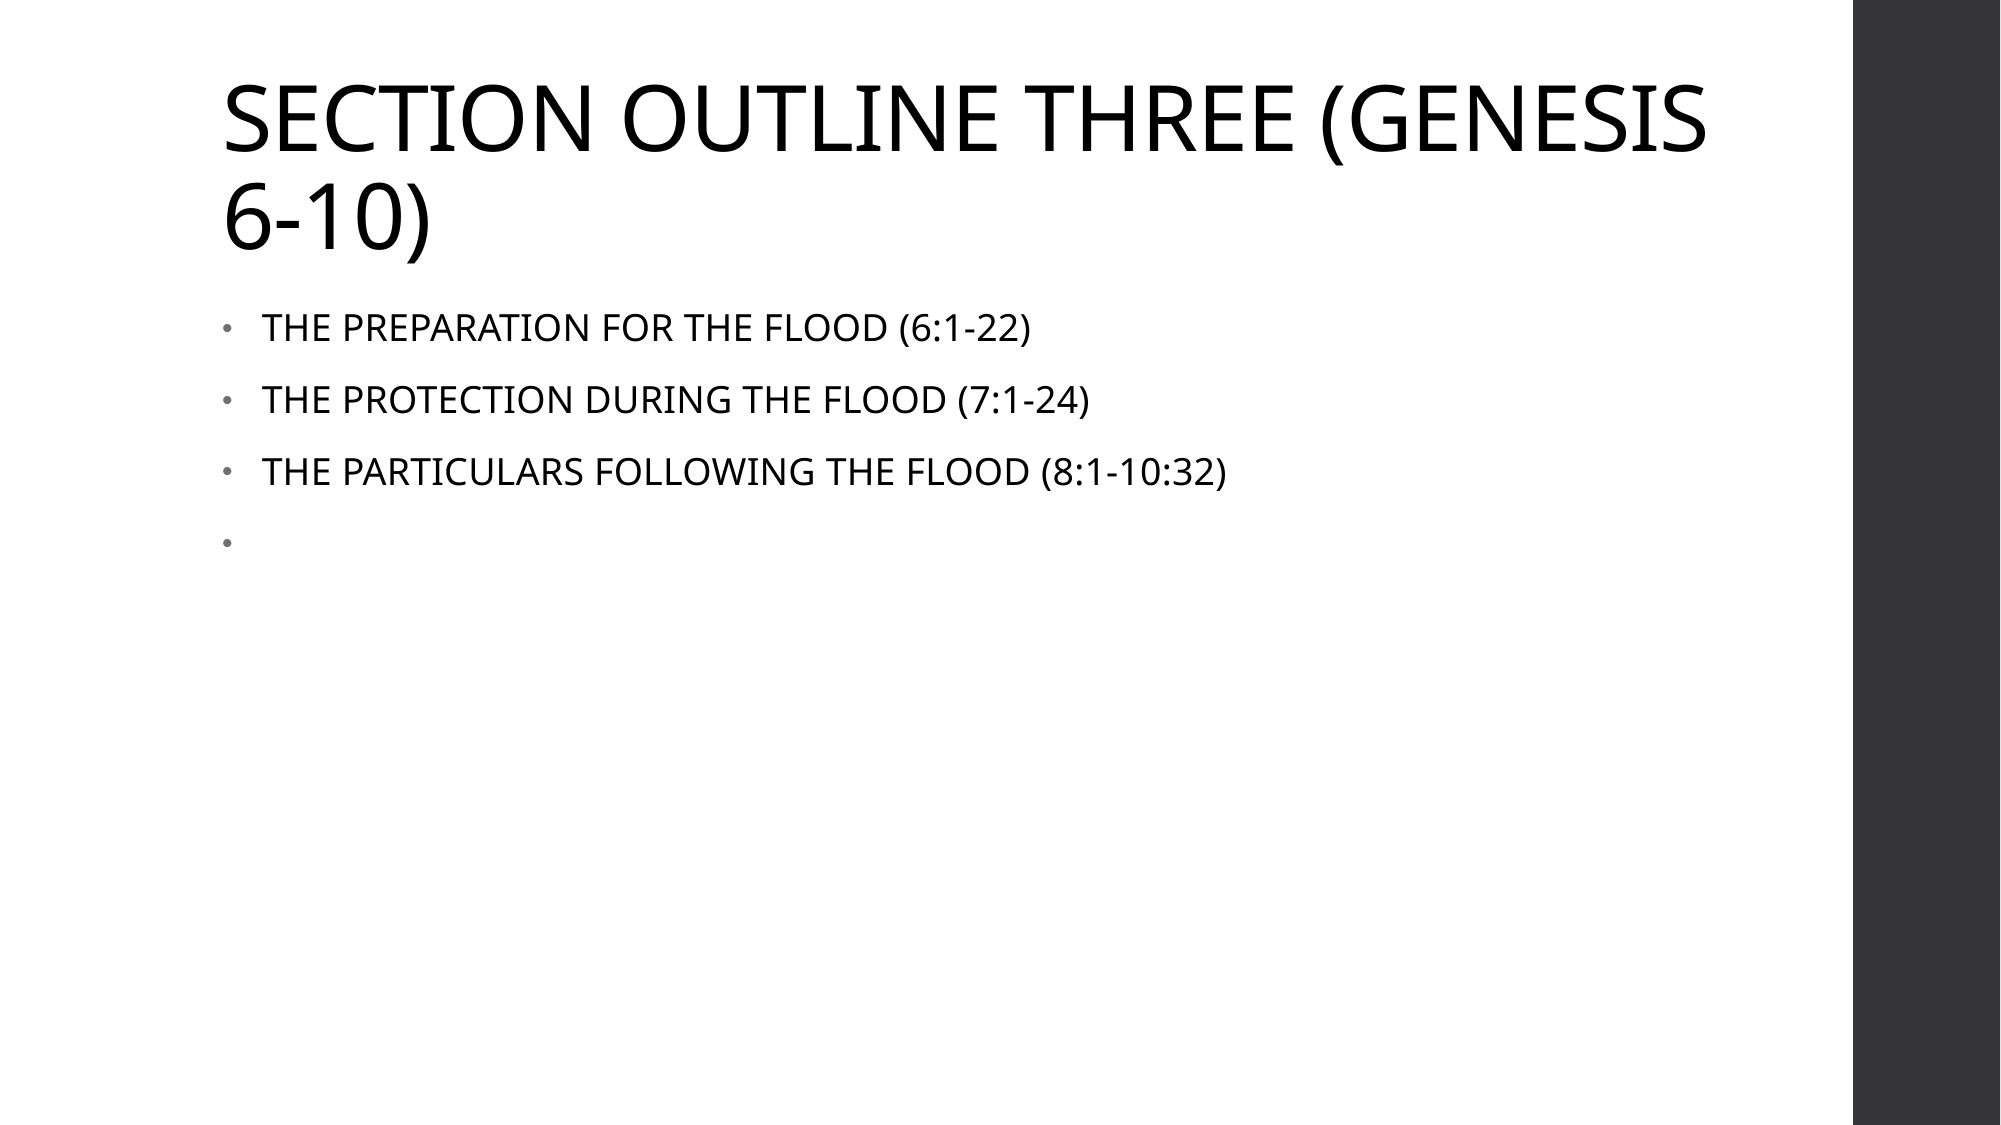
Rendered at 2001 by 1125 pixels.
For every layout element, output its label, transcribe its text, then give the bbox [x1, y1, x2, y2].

title SECTION OUTLINE THREE (GENESIS 6-10) [206, 60, 1797, 278]
list THE PREPARATION FOR THE FLOOD (6:1-22) THE PROTECTION DURING THE FLOOD (7:1-24) THE PARTICULARS FOLLOWING THE FLOOD (8:1-10:32) [206, 299, 1617, 1014]
